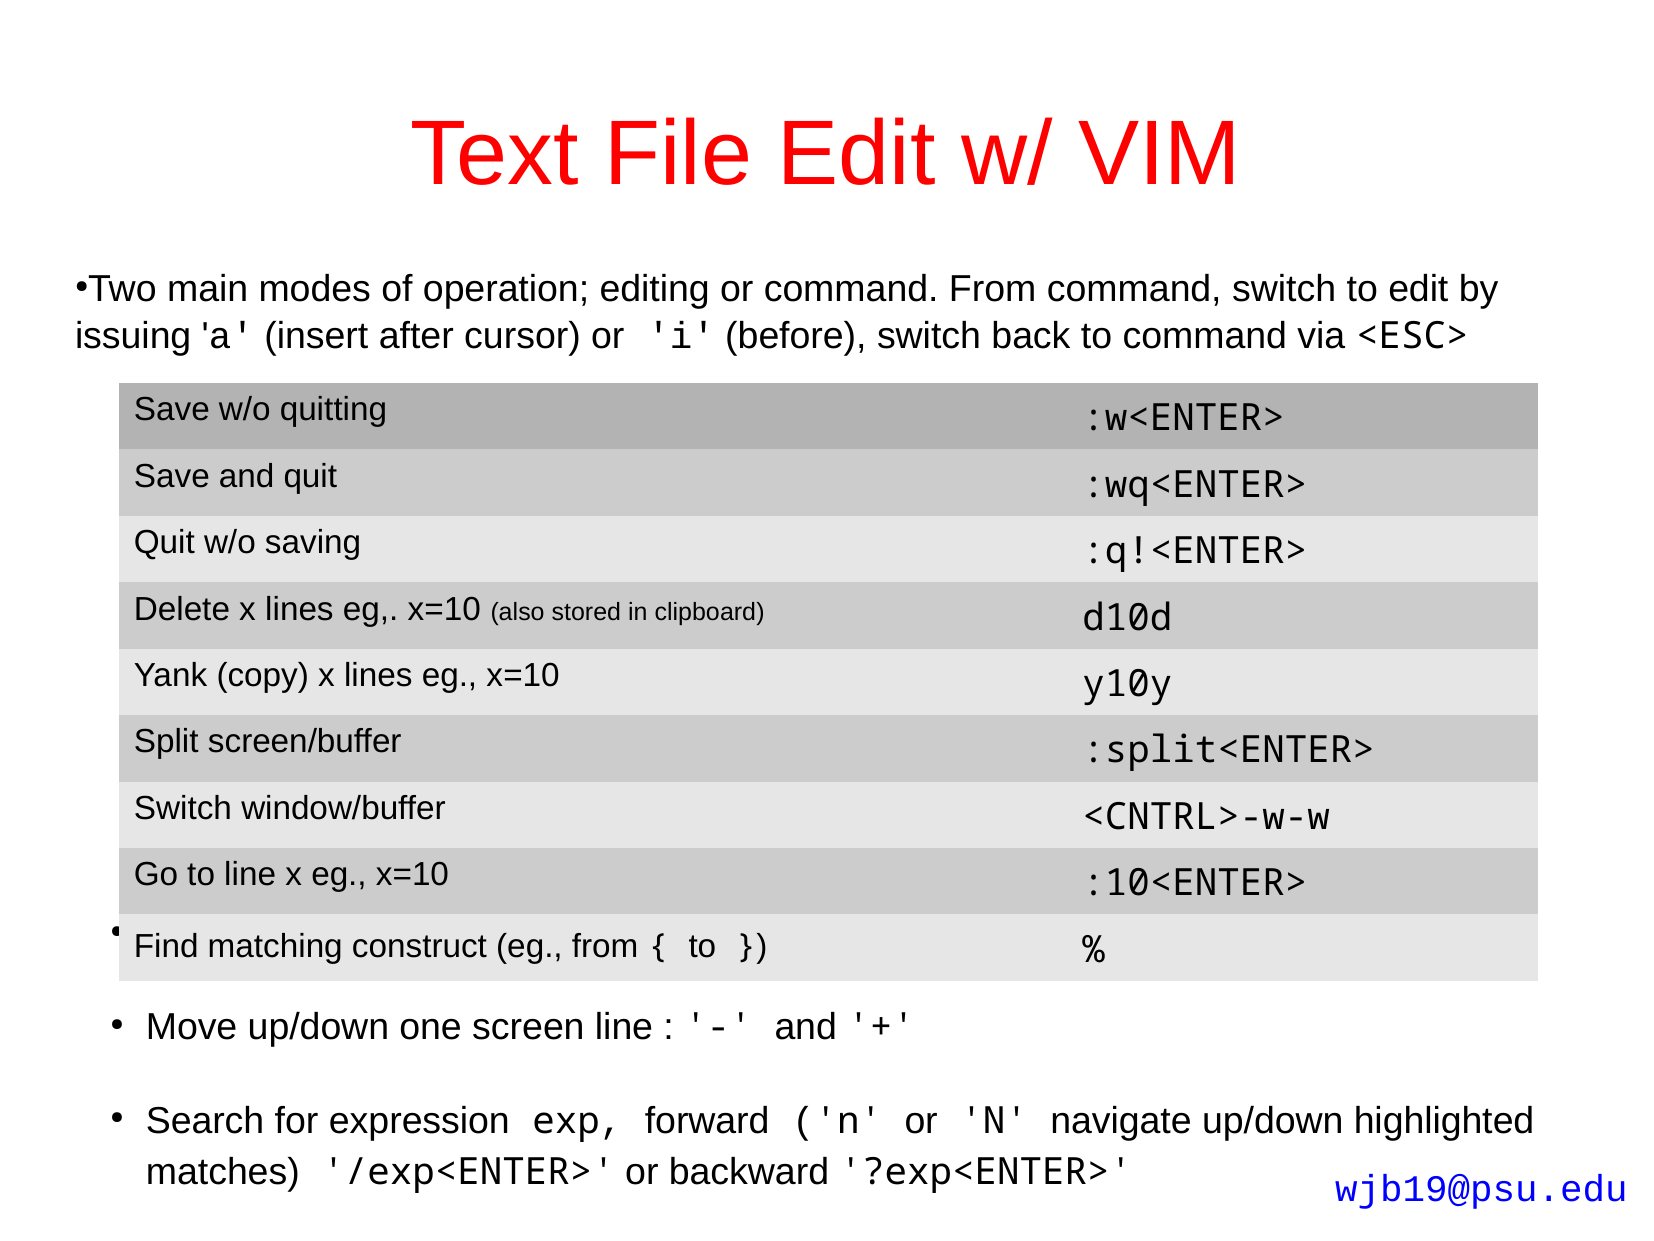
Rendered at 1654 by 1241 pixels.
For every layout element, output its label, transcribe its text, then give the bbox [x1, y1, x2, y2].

table_cell :q!<ENTER> [1068, 516, 1538, 582]
table_cell :10<ENTER> [1068, 848, 1538, 914]
table_cell Switch window/buffer [119, 782, 1068, 848]
table_cell <CNTRL>-w-w [1068, 782, 1538, 848]
text_box wjb19@psu.edu [1320, 1162, 1643, 1220]
table_cell Save and quit [119, 449, 1068, 516]
table_cell :split<ENTER> [1068, 715, 1538, 782]
table_cell Go to line x eg., x=10 [119, 848, 1068, 914]
table_cell Quit w/o saving [119, 516, 1068, 582]
table_cell y10y [1068, 649, 1538, 715]
table_cell % [1068, 914, 1538, 981]
table_cell Yank (copy) x lines eg., x=10 [119, 649, 1068, 715]
table_cell Find matching construct (eg., from { to }) [119, 914, 1068, 981]
table_header :w<ENTER> [1068, 383, 1538, 449]
table_cell Delete x lines eg,. x=10 (also stored in clipboard) [119, 582, 1068, 649]
table_cell d10d [1068, 582, 1538, 649]
table_header Save w/o quitting [119, 383, 1068, 449]
title Text File Edit w/ VIM [82, 49, 1571, 225]
subtitle Two main modes of operation; editing or command. From command, switch to edit by issuing 'a' (insert after cursor) or 'i' (before), switch back to command via <ESC> Paste: 'p' undo: 'u' redo: '<CNTRL>-r' Move up/down one screen line : '-' and '+' Search for expression exp, forward ('n' or 'N' navigate up/down highlighted matches) '/exp<ENTER>' or backward '?exp<ENTER>' [75, 225, 1576, 1238]
table_cell :wq<ENTER> [1068, 449, 1538, 516]
table_cell Split screen/buffer [119, 715, 1068, 782]
